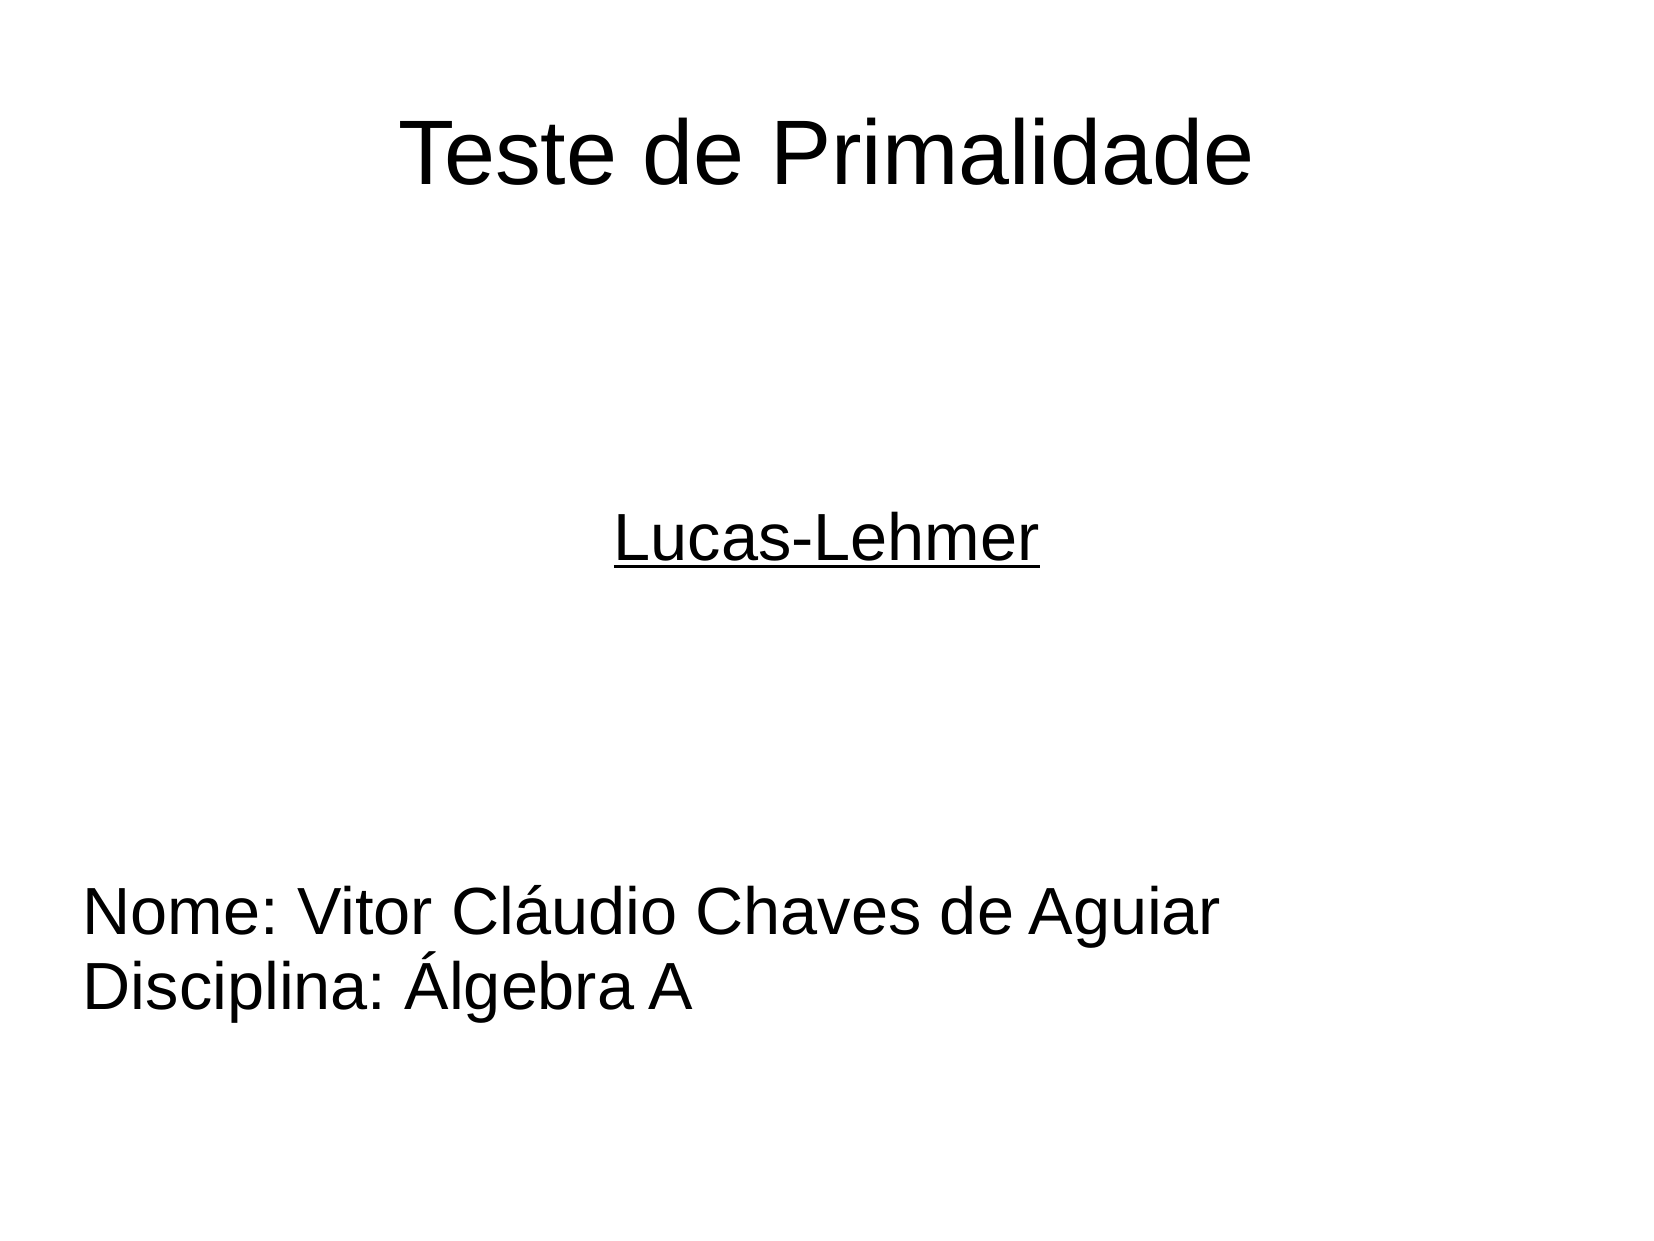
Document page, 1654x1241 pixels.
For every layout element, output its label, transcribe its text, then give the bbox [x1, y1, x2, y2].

subtitle Lucas-Lehmer Nome: Vitor Cláudio Chaves de Aguiar Disciplina: Álgebra A [82, 275, 1571, 1024]
title Teste de Primalidade [82, 49, 1571, 257]
